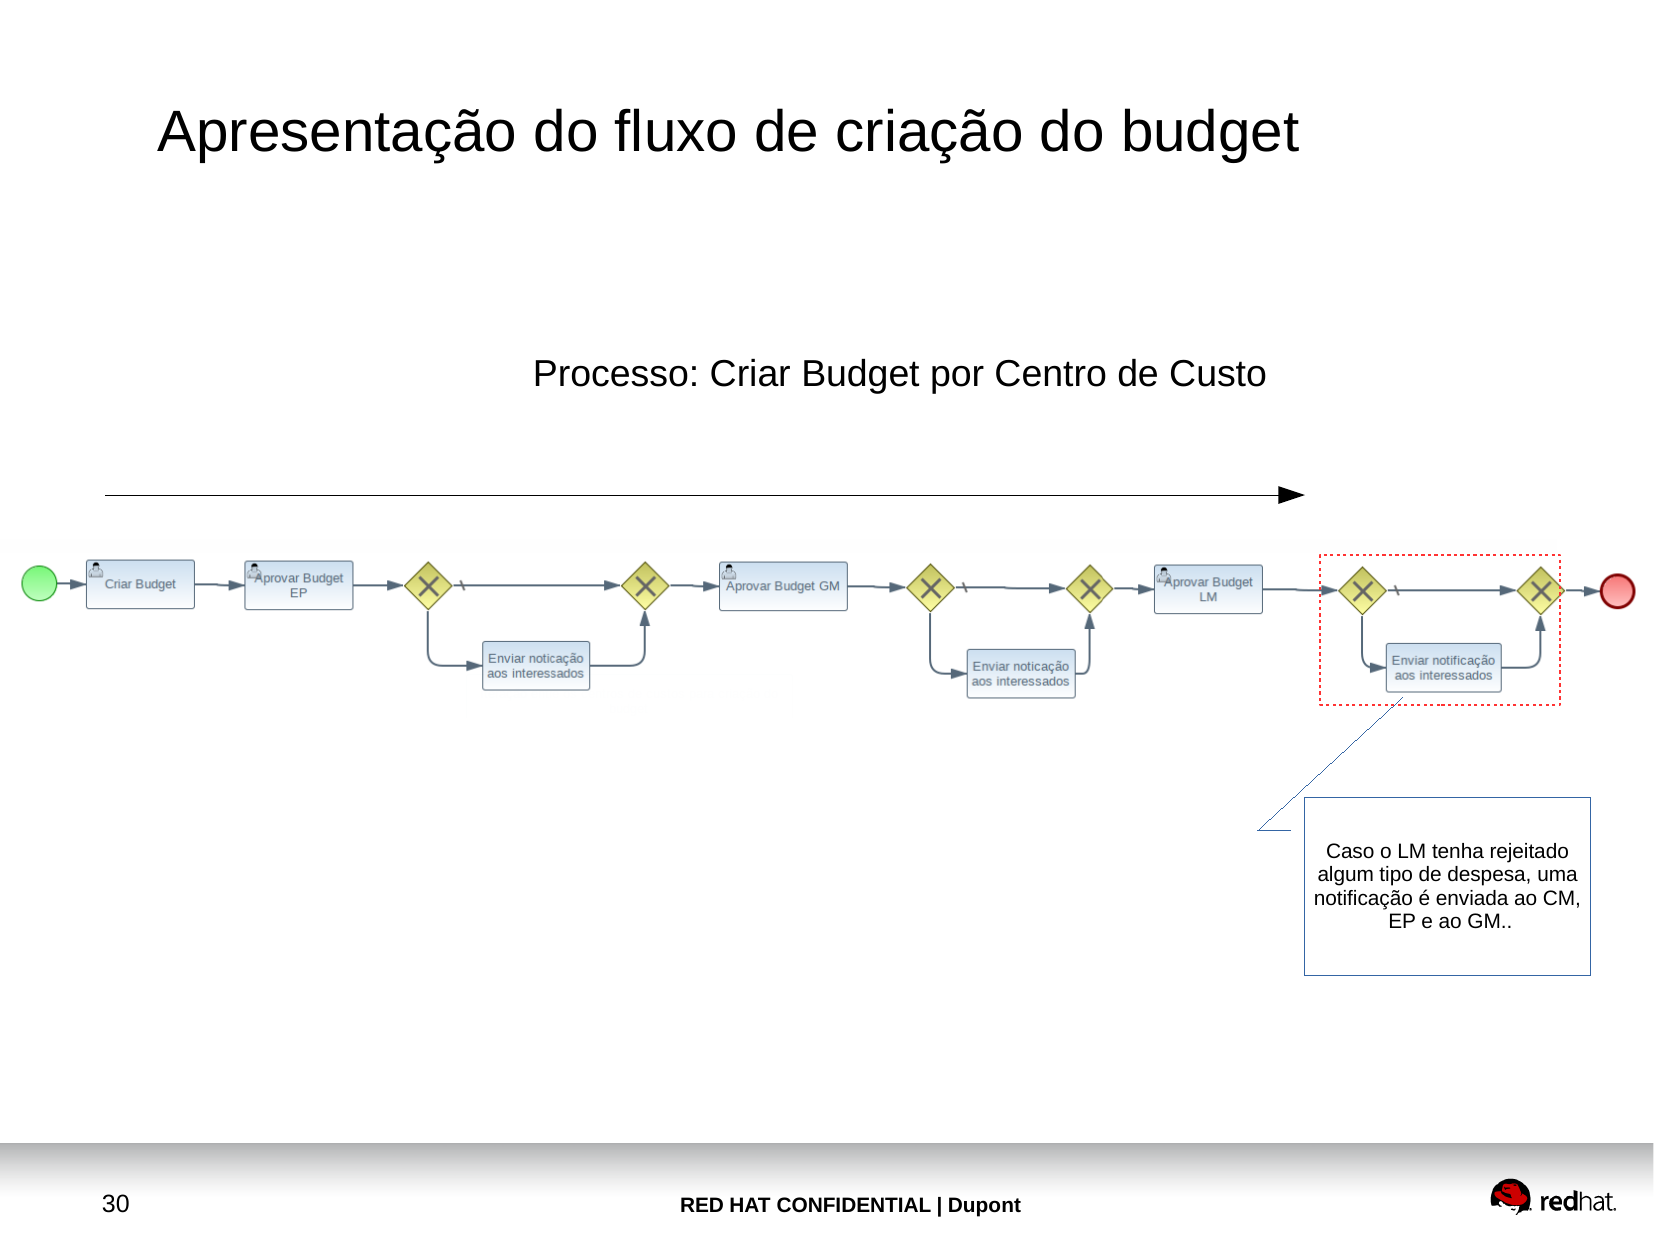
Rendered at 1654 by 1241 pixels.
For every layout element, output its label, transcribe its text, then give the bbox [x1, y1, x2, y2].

picture [0, 539, 1654, 718]
text_box Caso o LM tenha rejeitado algum tipo de despesa, uma notificação é enviada ao CM, EP e ao GM.. [1305, 798, 1590, 975]
text_box Processo: Criar Budget por Centro de Custo [518, 345, 1293, 402]
text_box Apresentação do fluxo de criação do budget [82, 37, 1571, 226]
picture [0, 1143, 1654, 1241]
